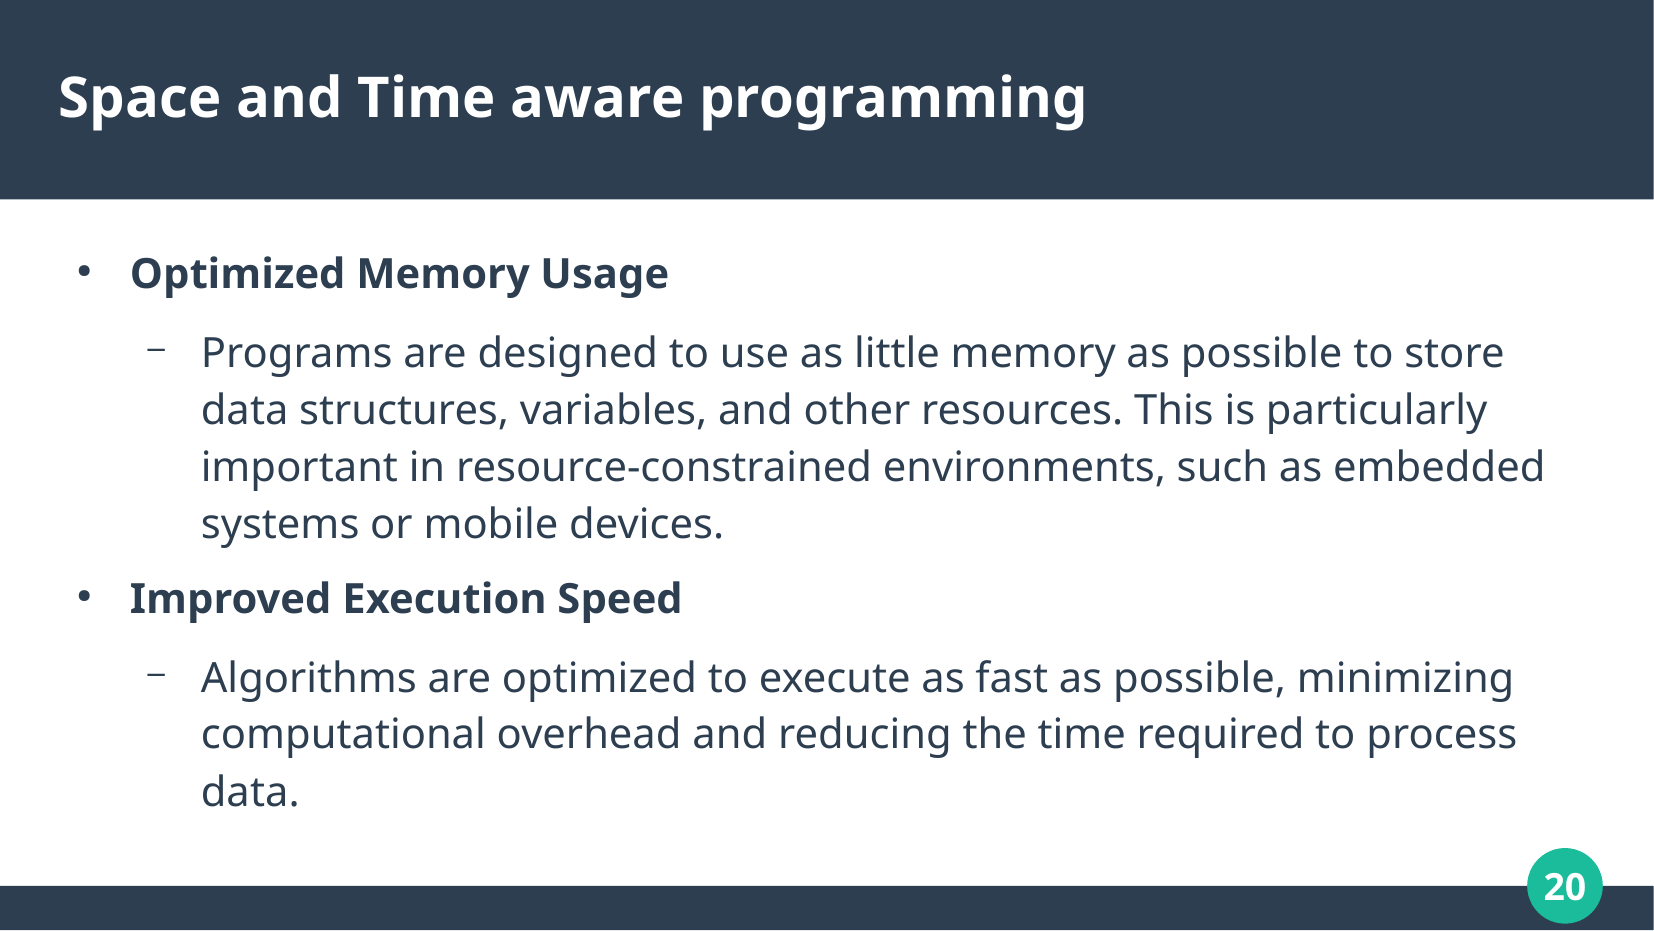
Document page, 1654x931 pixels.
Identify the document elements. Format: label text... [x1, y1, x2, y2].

list Optimized Memory Usage Programs are designed to use as little memory as possible to store data structures, variables, and other resources. This is particularly important in resource-constrained environments, such as embedded systems or mobile devices. Improved Execution Speed Algorithms are optimized to execute as fast as possible, minimizing computational overhead and reducing the time required to process data. [59, 243, 1595, 864]
title Space and Time aware programming [59, 37, 1595, 156]
